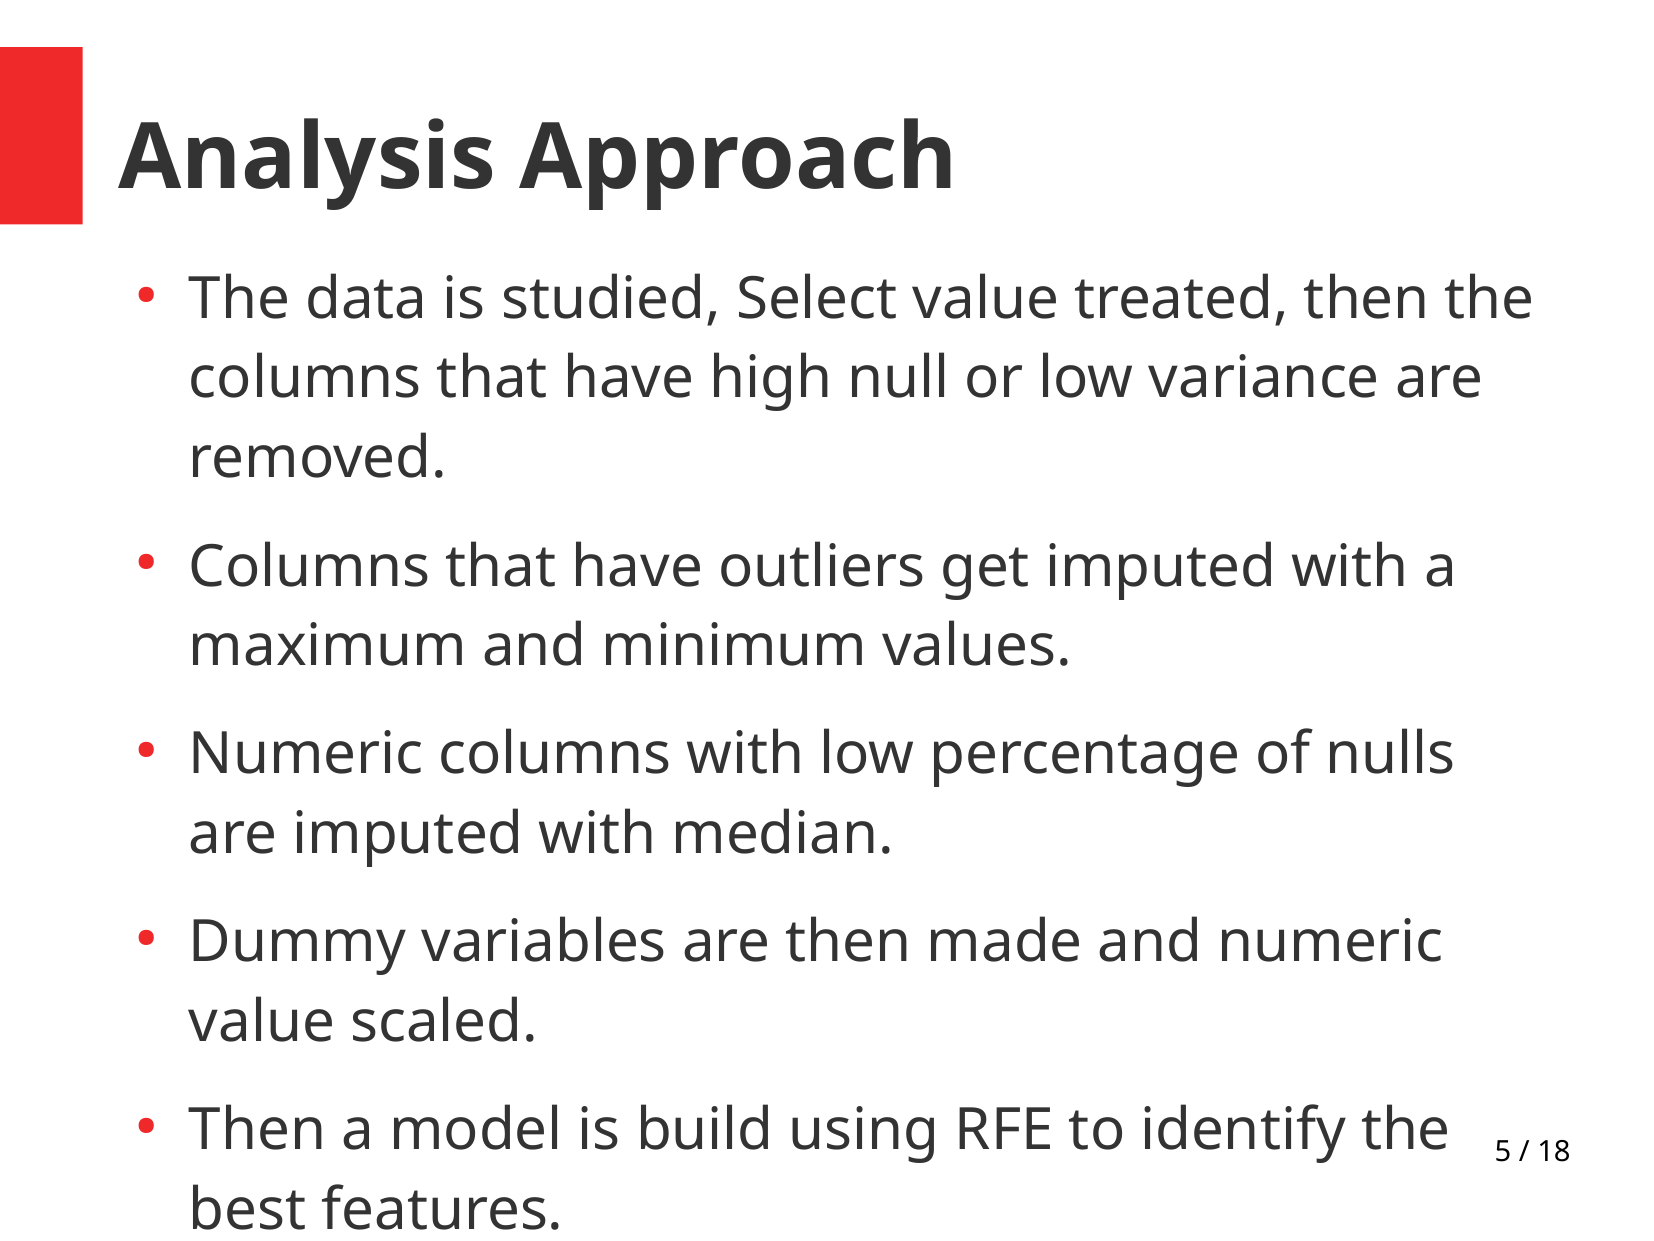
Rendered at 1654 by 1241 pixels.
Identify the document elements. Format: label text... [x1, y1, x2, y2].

title Analysis Approach [118, 49, 1571, 257]
list The data is studied, Select value treated, then the columns that have high null or low variance are removed. Columns that have outliers get imputed with a maximum and minimum values. Numeric columns with low percentage of nulls are imputed with median. Dummy variables are then made and numeric value scaled. Then a model is build using RFE to identify the best features. [118, 256, 1536, 976]
